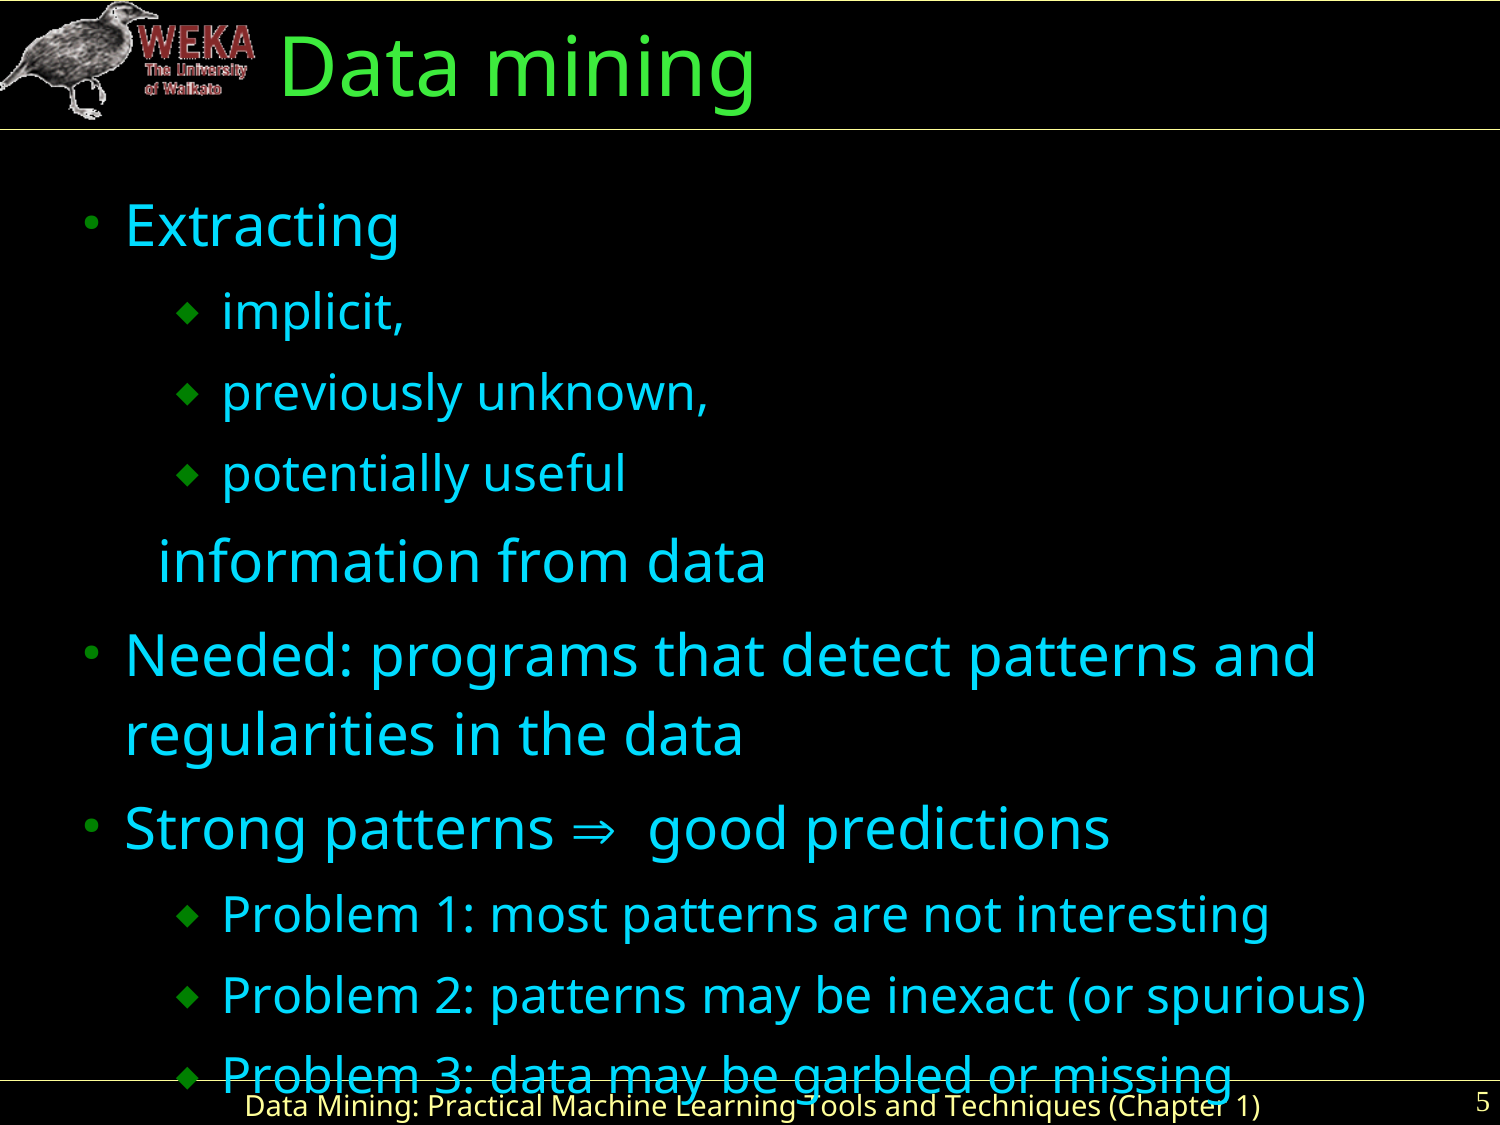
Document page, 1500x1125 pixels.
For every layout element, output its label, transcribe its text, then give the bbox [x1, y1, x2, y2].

title Data mining [263, 0, 1500, 159]
list Extracting implicit, previously unknown, potentially useful information from data Needed: programs that detect patterns and regularities in the data Strong patterns ⇒ good predictions Problem 1: most patterns are not interesting Problem 2: patterns may be inexact (or spurious) Problem 3: data may be garbled or missing [67, 177, 1418, 1093]
picture [0, 1, 263, 129]
